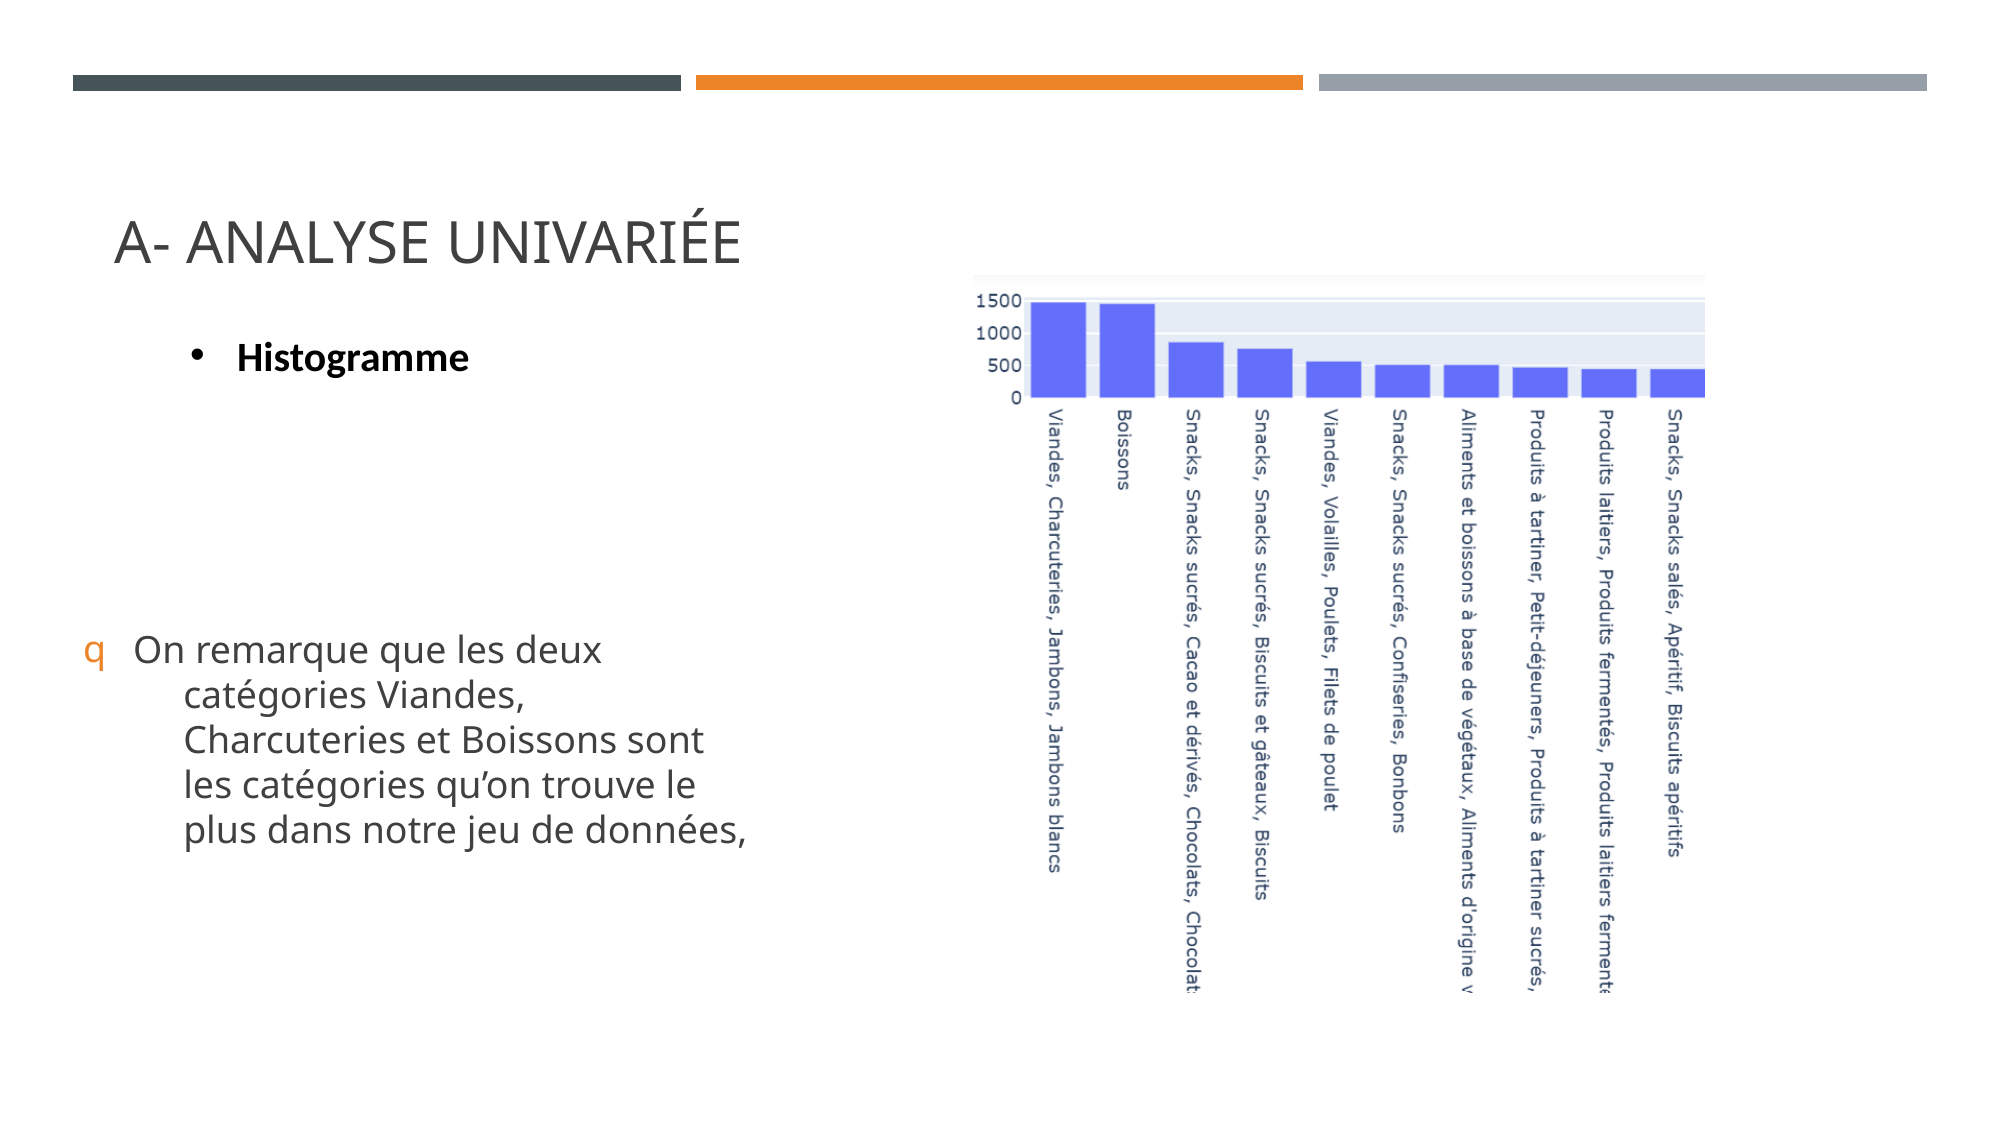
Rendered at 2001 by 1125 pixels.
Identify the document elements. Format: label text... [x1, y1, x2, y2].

title A- Analyse univariée [100, 115, 908, 283]
picture [973, 275, 1705, 993]
list On remarque que les deux catégories Viandes, Charcuteries et Boissons sont les catégories qu’on trouve le plus dans notre jeu de données, [68, 524, 764, 1010]
text_box Histogramme [175, 321, 675, 388]
